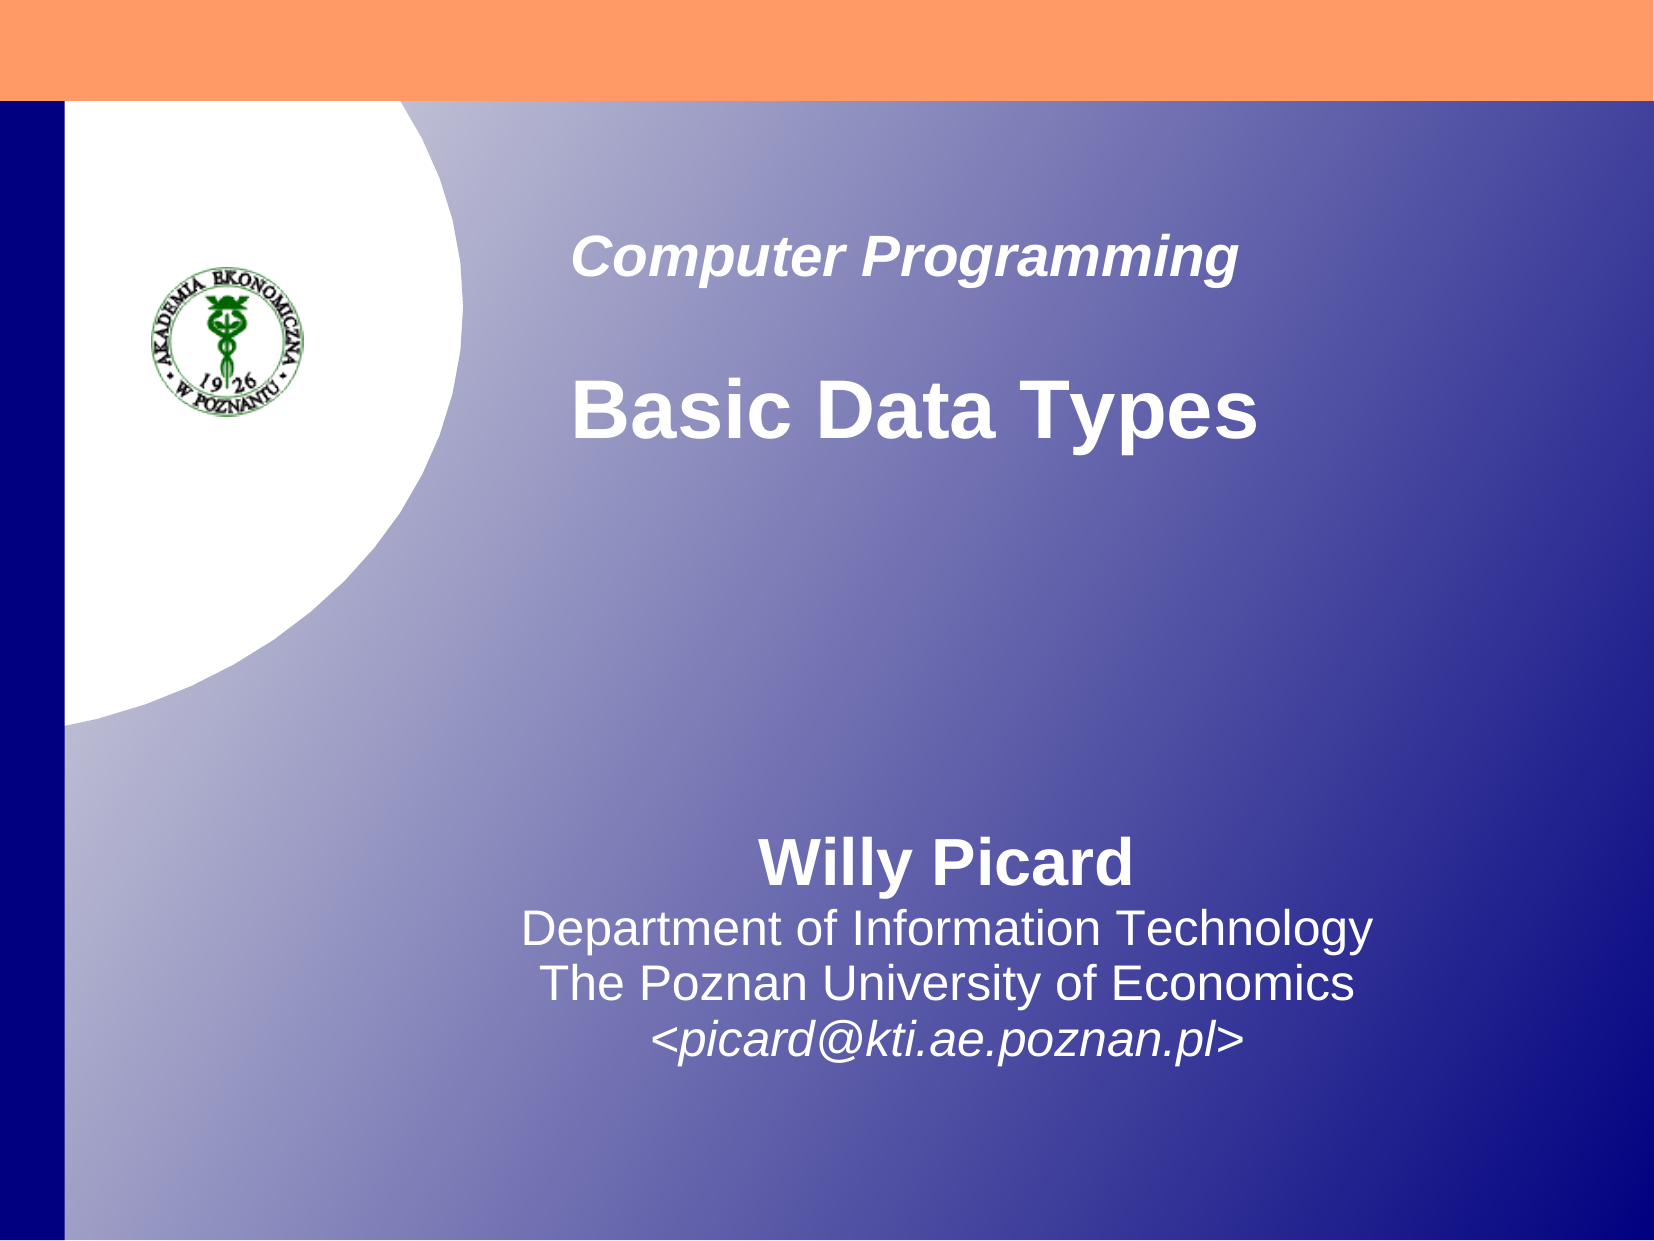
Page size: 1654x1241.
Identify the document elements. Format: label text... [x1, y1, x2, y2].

picture [151, 267, 304, 417]
title Computer Programming Basic Data Types [570, 223, 1546, 646]
